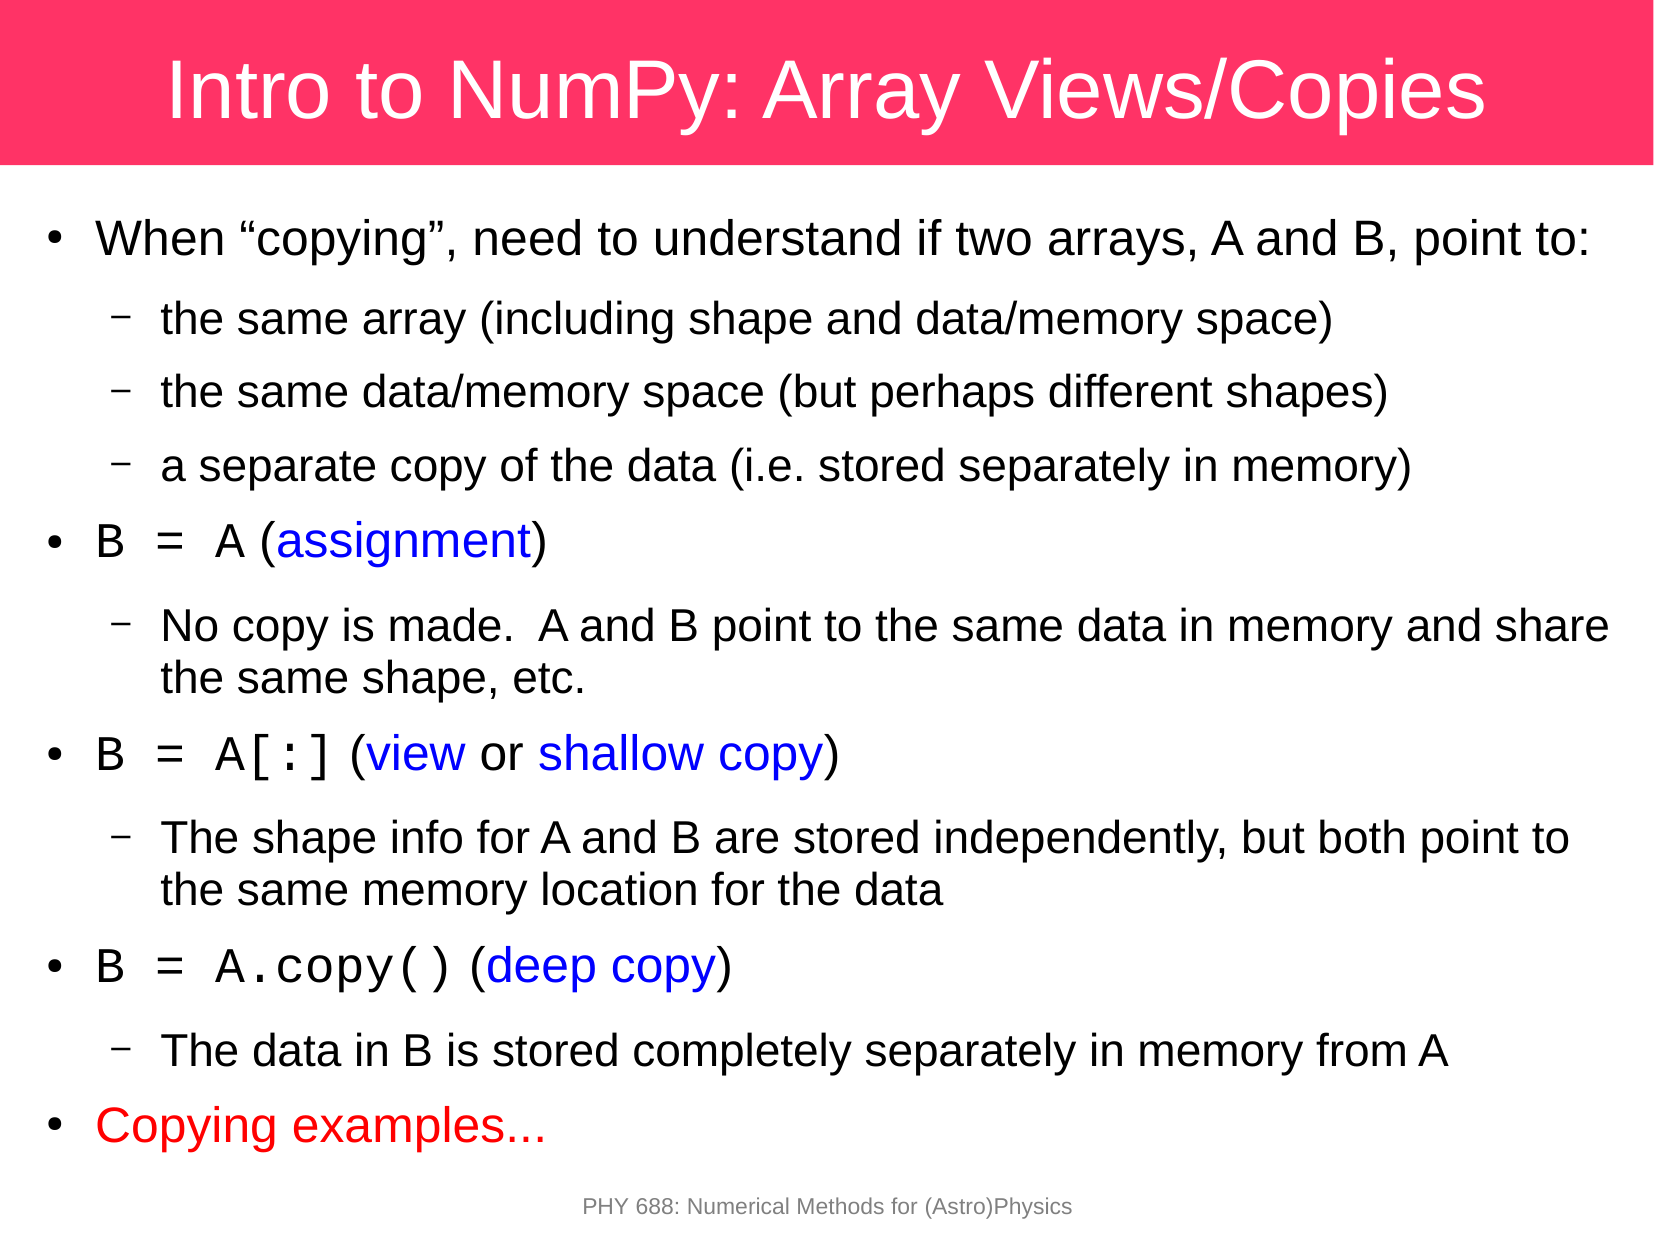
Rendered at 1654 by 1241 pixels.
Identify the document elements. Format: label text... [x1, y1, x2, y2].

title Intro to NumPy: Array Views/Copies [82, 31, 1571, 148]
list When “copying”, need to understand if two arrays, A and B, point to: the same array (including shape and data/memory space) the same data/memory space (but perhaps different shapes) a separate copy of the data (i.e. stored separately in memory) B = A (assignment) No copy is made. A and B point to the same data in memory and share the same shape, etc. B = A[:] (view or shallow copy) The shape info for A and B are stored independently, but both point to the same memory location for the data B = A.copy() (deep copy) The data in B is stored completely separately in memory from A Copying examples... [30, 210, 1621, 1171]
